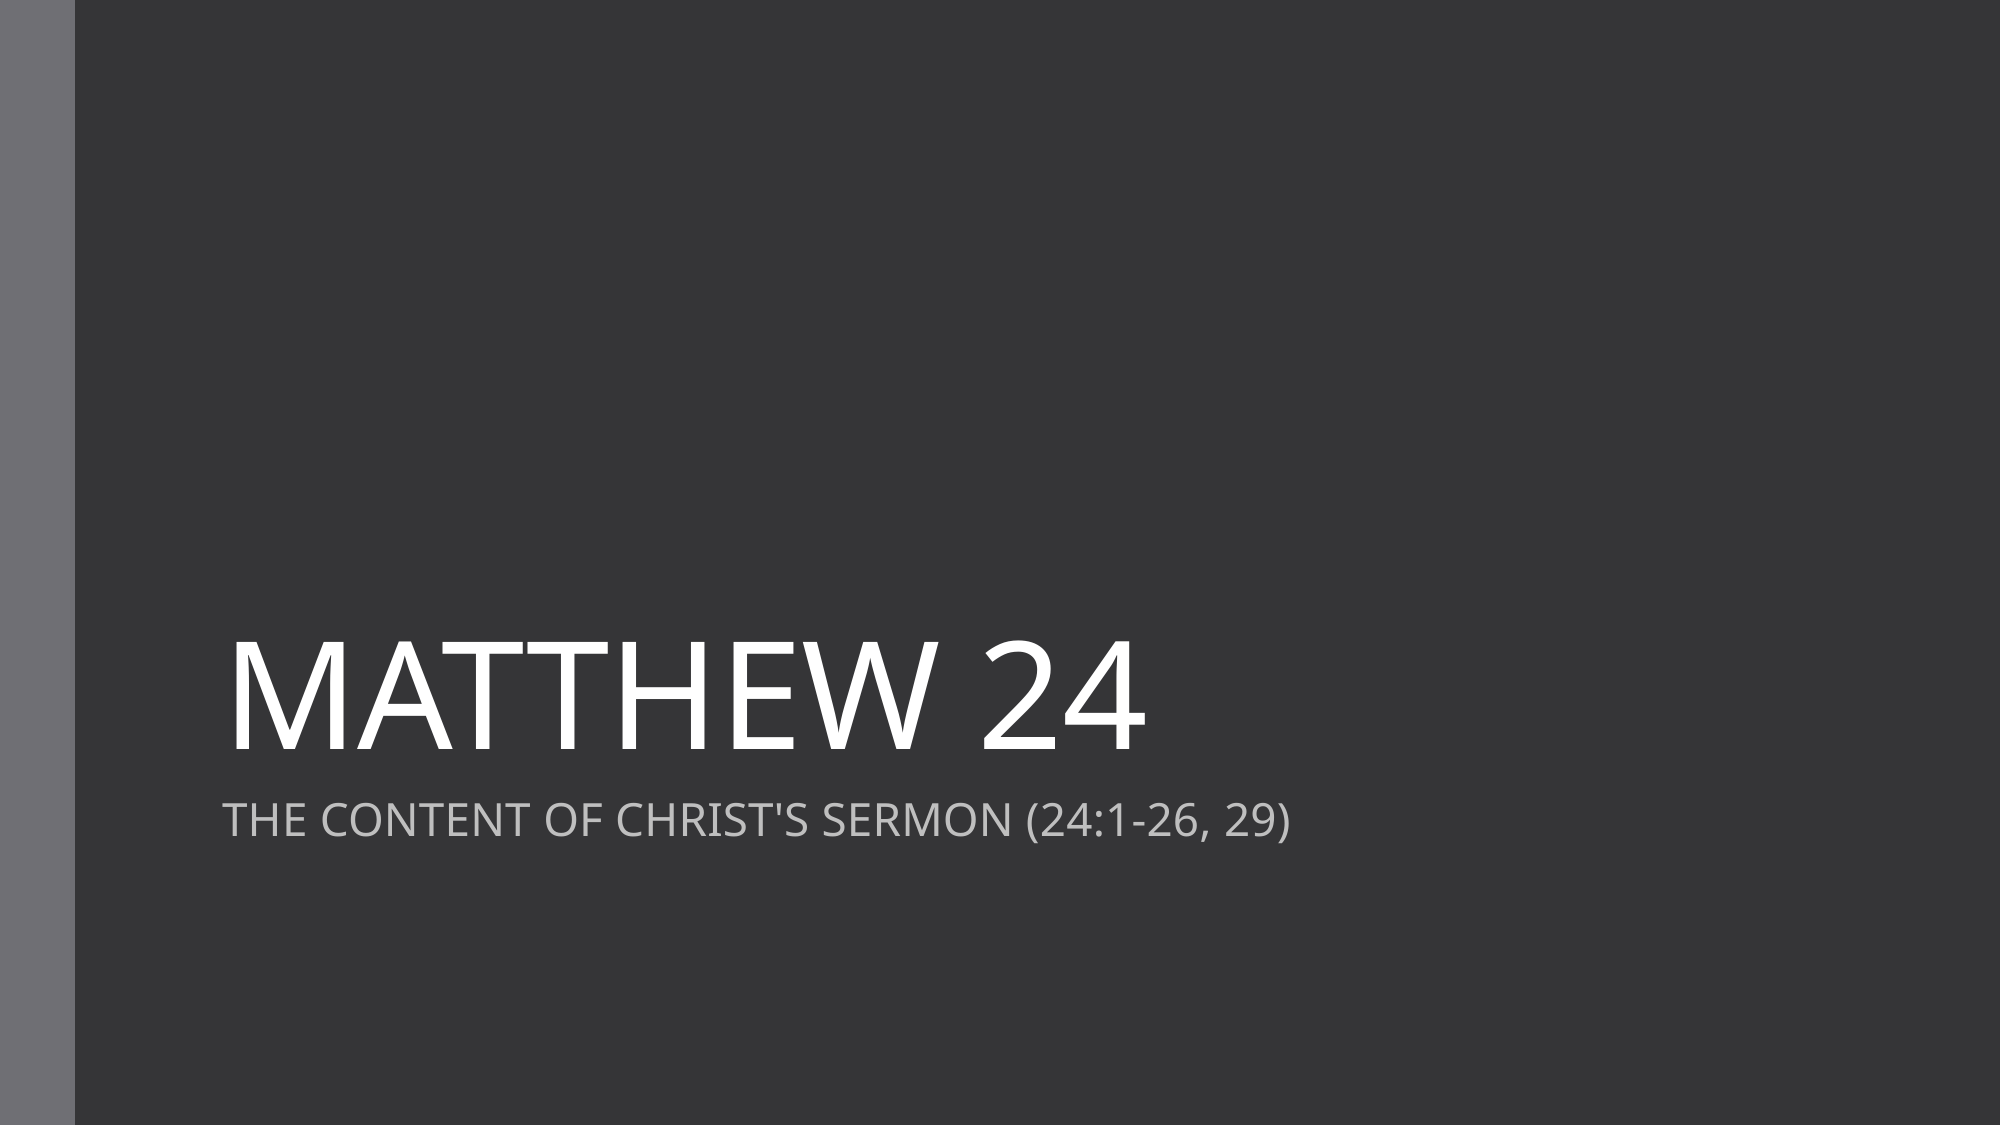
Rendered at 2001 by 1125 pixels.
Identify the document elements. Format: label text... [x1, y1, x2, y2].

title MATTHEW 24 [206, 124, 1752, 787]
subtitle THE CONTENT OF CHRIST'S SERMON (24:1-26, 29) [206, 787, 1752, 1066]
